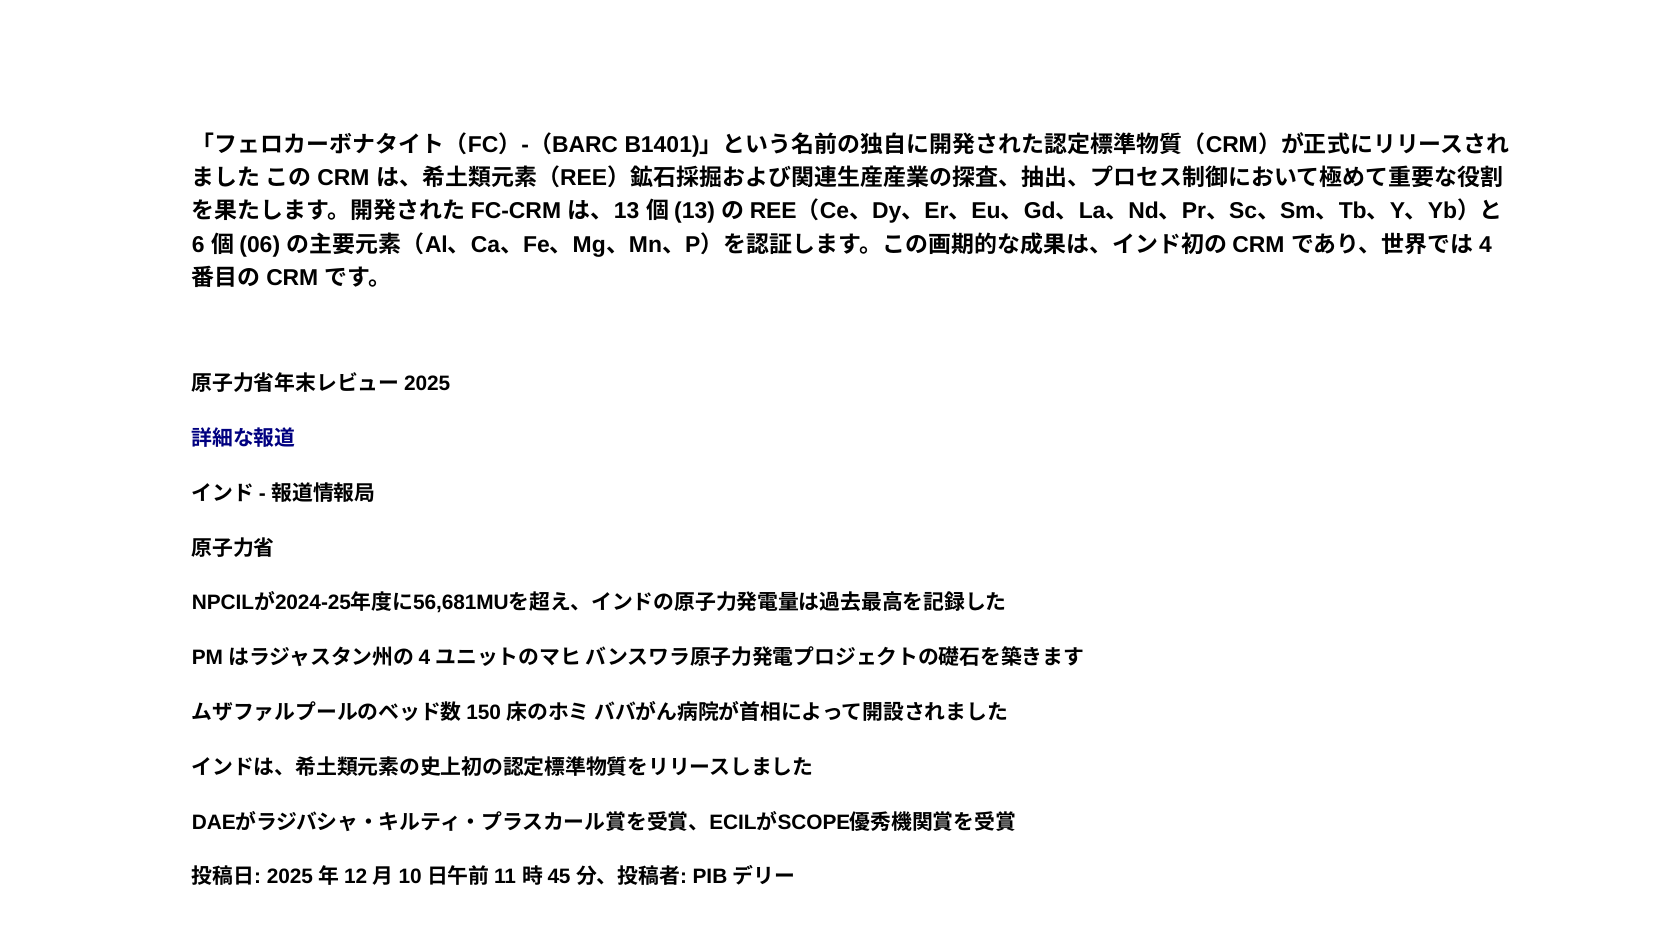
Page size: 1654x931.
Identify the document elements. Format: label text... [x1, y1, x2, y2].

text_box 「フェロカーボナタイト（FC）-（BARC B1401)」という名前の独自に開発された認定標準物質（CRM）が正式にリリースされました この CRM は、希土類元素（REE）鉱石採掘および関連生産産業の探査、抽出、プロセス制御において極めて重要な役割を果たします。開発された FC-CRM は、13 個 (13) の REE（Ce、Dy、Er、Eu、Gd、La、Nd、Pr、Sc、Sm、Tb、Y、Yb）と 6 個 (06) の主要元素（Al、Ca、Fe、Mg、Mn、P）を認証します。この画期的な成果は、インド初の CRM であり、世界では 4 番目の CRM です。 原子力省年末レビュー 2025 詳細な報道 インド - 報道情報局 原子力省 NPCILが2024-25年度に56,681MUを超え、インドの原子力発電量は過去最高を記録した PM はラジャスタン州の 4 ユニットのマヒ バンスワラ原子力発電プロジェクトの礎石を築きます ムザファルプールのベッド数 150 床のホミ ババがん病院が首相によって開設されました インドは、希土類元素の史上初の認定標準物質をリリースしました DAEがラジバシャ・キルティ・プラスカール賞を受賞、ECILがSCOPE優秀機関賞を受賞 投稿日: 2025 年 12 月 10 日午前 11 時 45 分、投稿者: PIB デリー [177, 118, 1536, 931]
